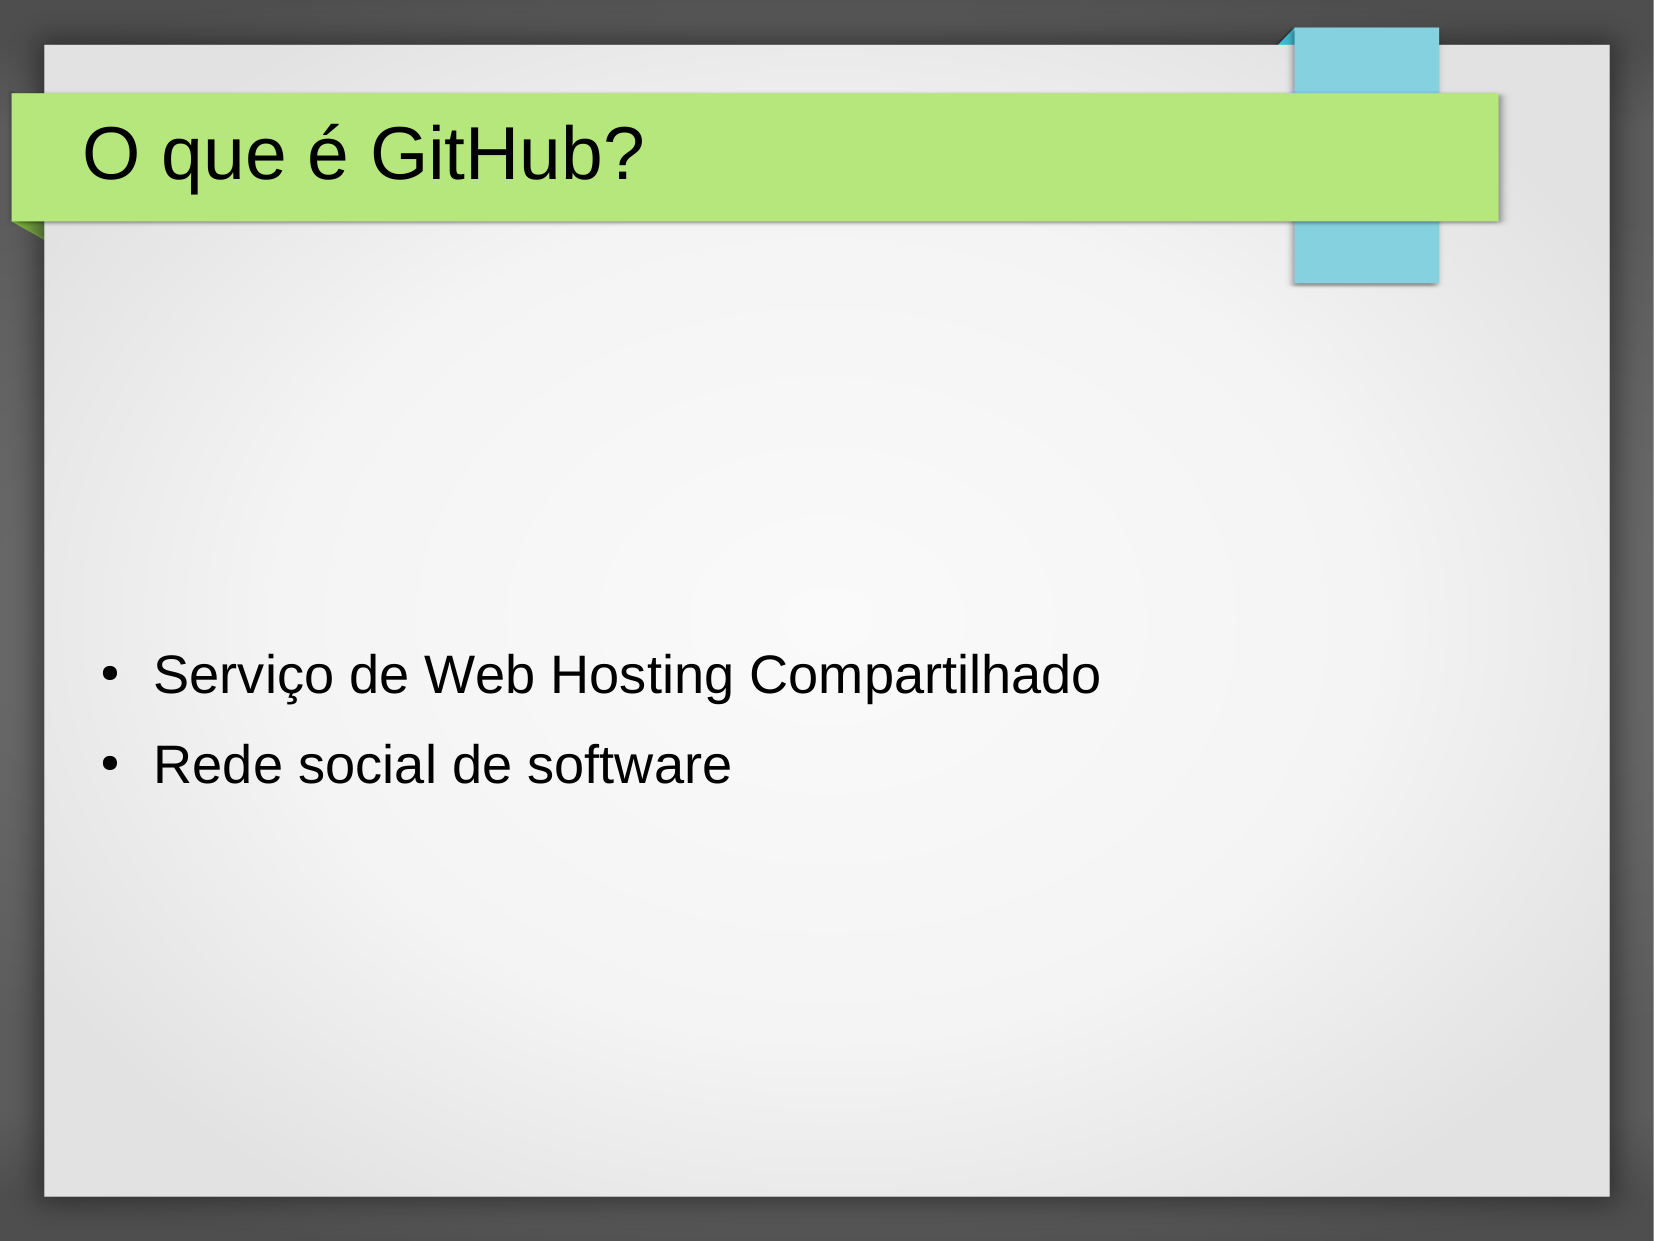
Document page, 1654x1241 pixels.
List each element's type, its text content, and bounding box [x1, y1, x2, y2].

title O que é GitHub? [82, 94, 1264, 213]
picture [0, 0, 1654, 1241]
list Serviço de Web Hosting Compartilhado Rede social de software [82, 360, 1571, 1080]
